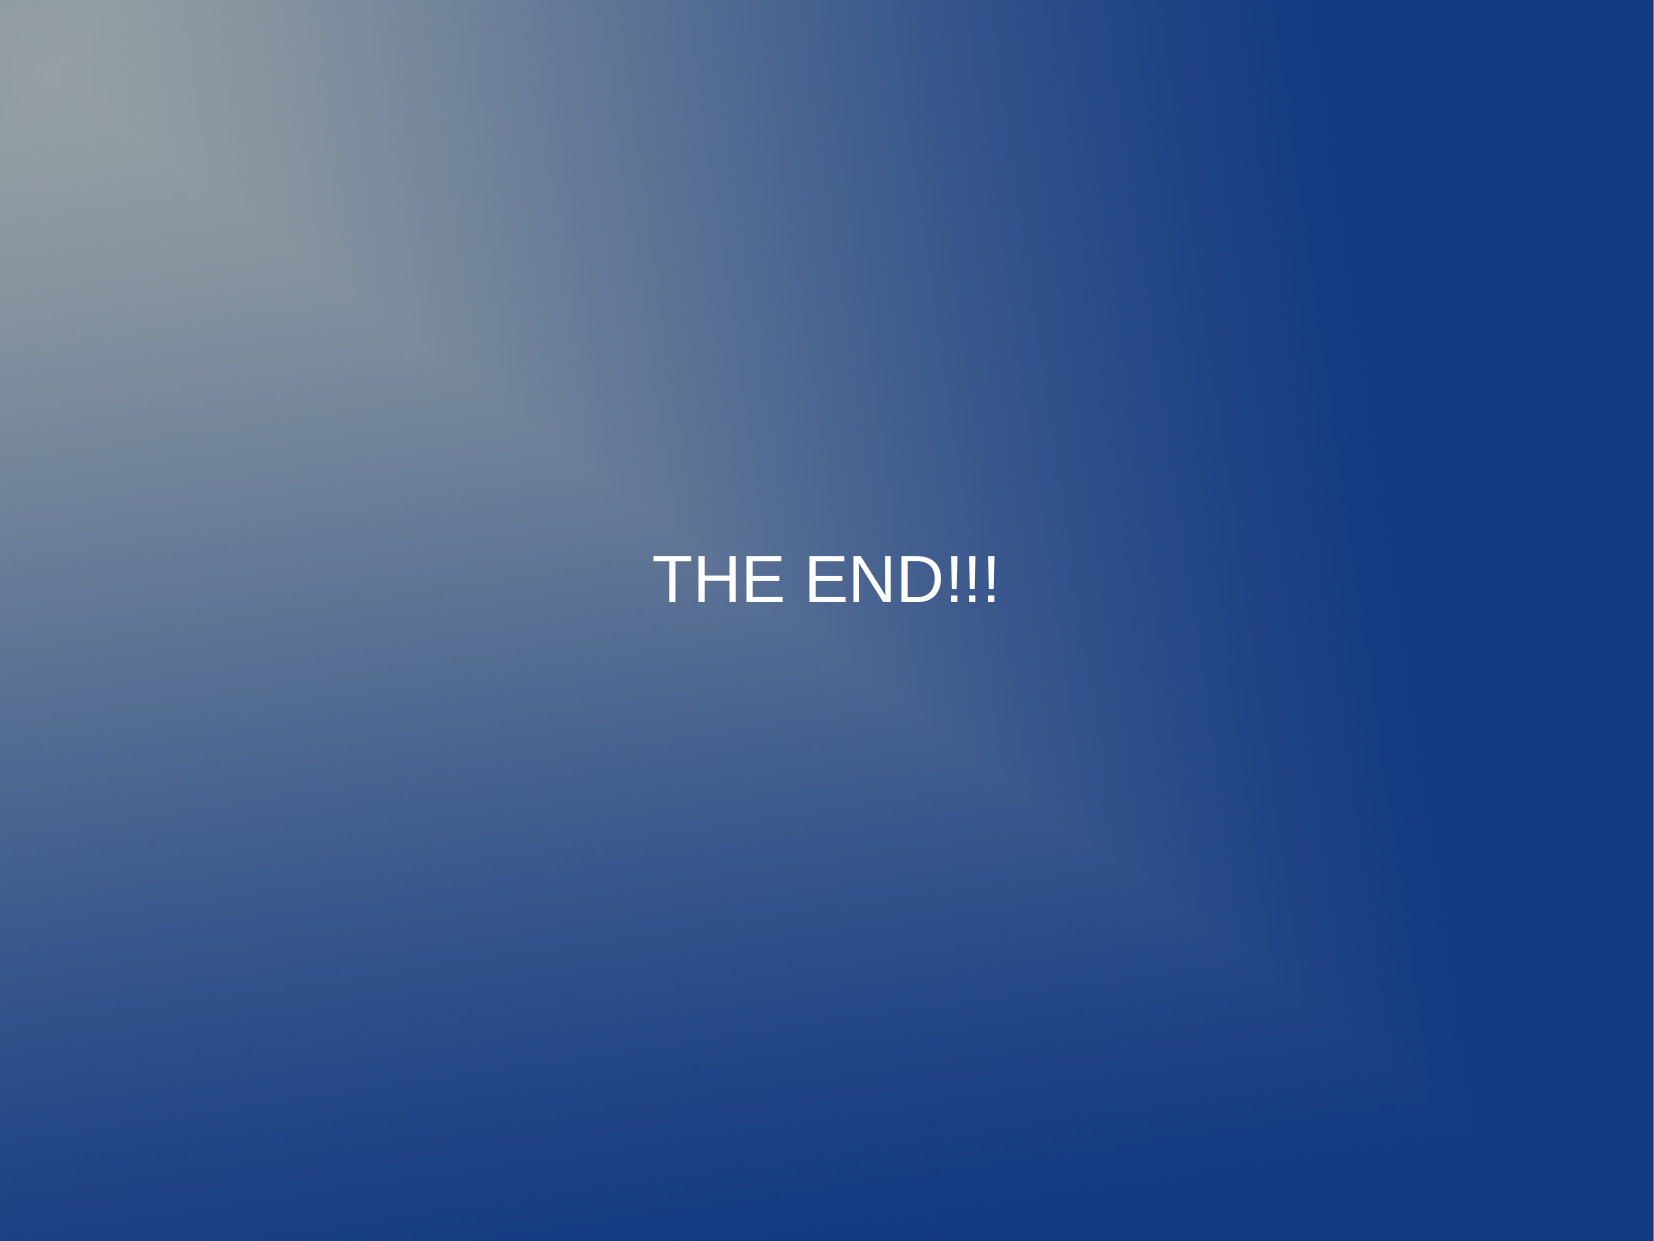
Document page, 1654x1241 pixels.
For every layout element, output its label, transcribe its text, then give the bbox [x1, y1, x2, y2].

subtitle THE END!!! [82, 49, 1571, 1109]
picture [0, 0, 1654, 1241]
